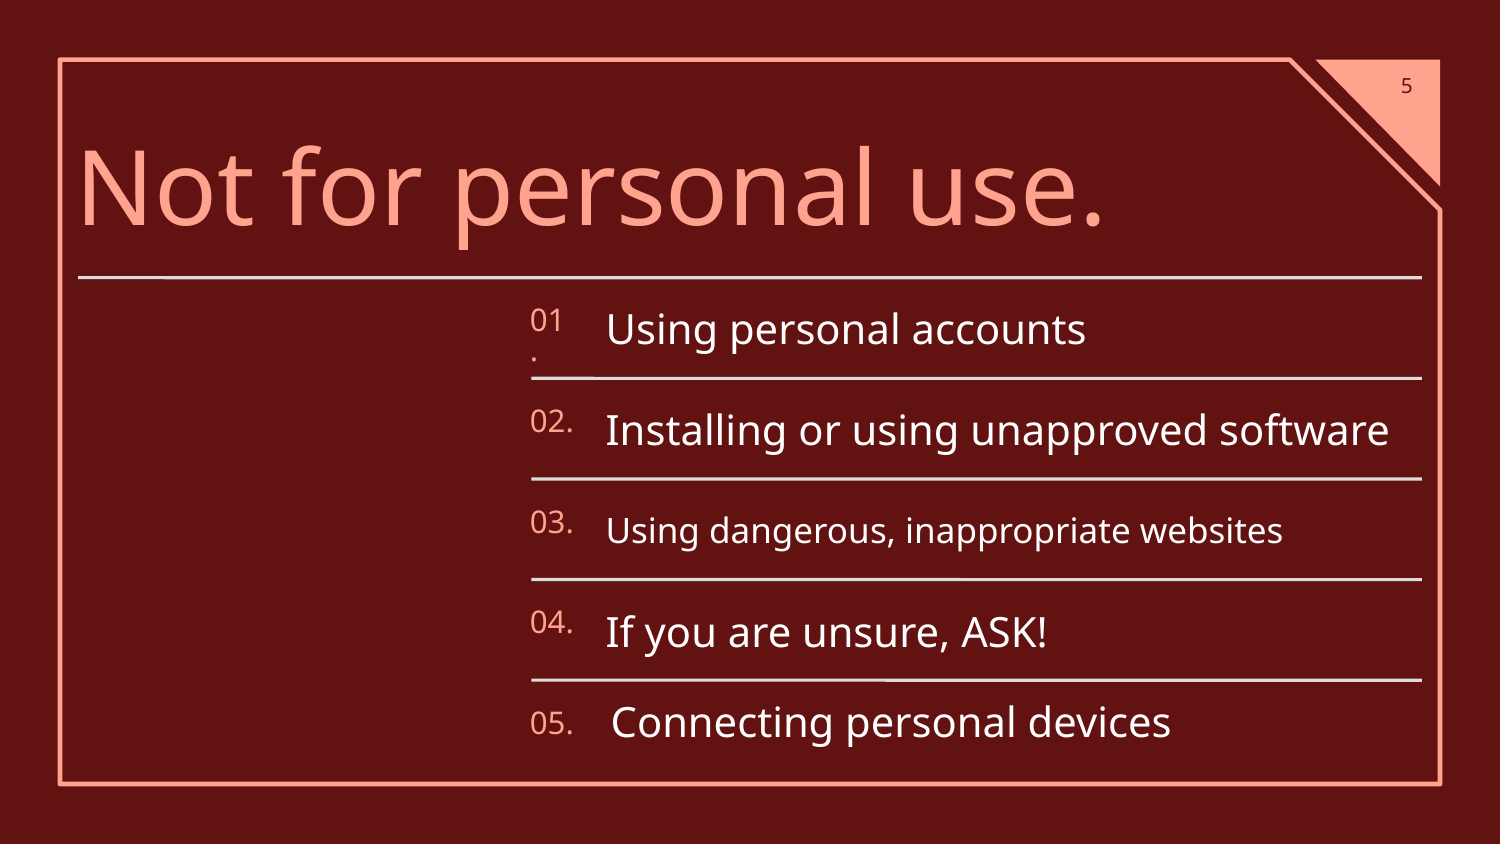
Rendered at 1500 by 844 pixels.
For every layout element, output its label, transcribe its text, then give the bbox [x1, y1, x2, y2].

text_box 01. [514, 292, 589, 348]
list Using personal accounts [590, 277, 1422, 378]
text_box 03. [514, 494, 595, 549]
list If you are unsure, ASK! [590, 579, 1422, 681]
list Using dangerous, inappropriate websites [590, 480, 1422, 579]
text_box 05. [514, 695, 595, 751]
slide_number <number> [1315, 59, 1428, 114]
text_box 04. [514, 595, 595, 650]
list Installing or using unapproved software [590, 378, 1422, 480]
text_box 02. [514, 393, 595, 448]
text_box Connecting personal devices [595, 680, 1427, 761]
title Not for personal use. [60, 130, 1440, 251]
